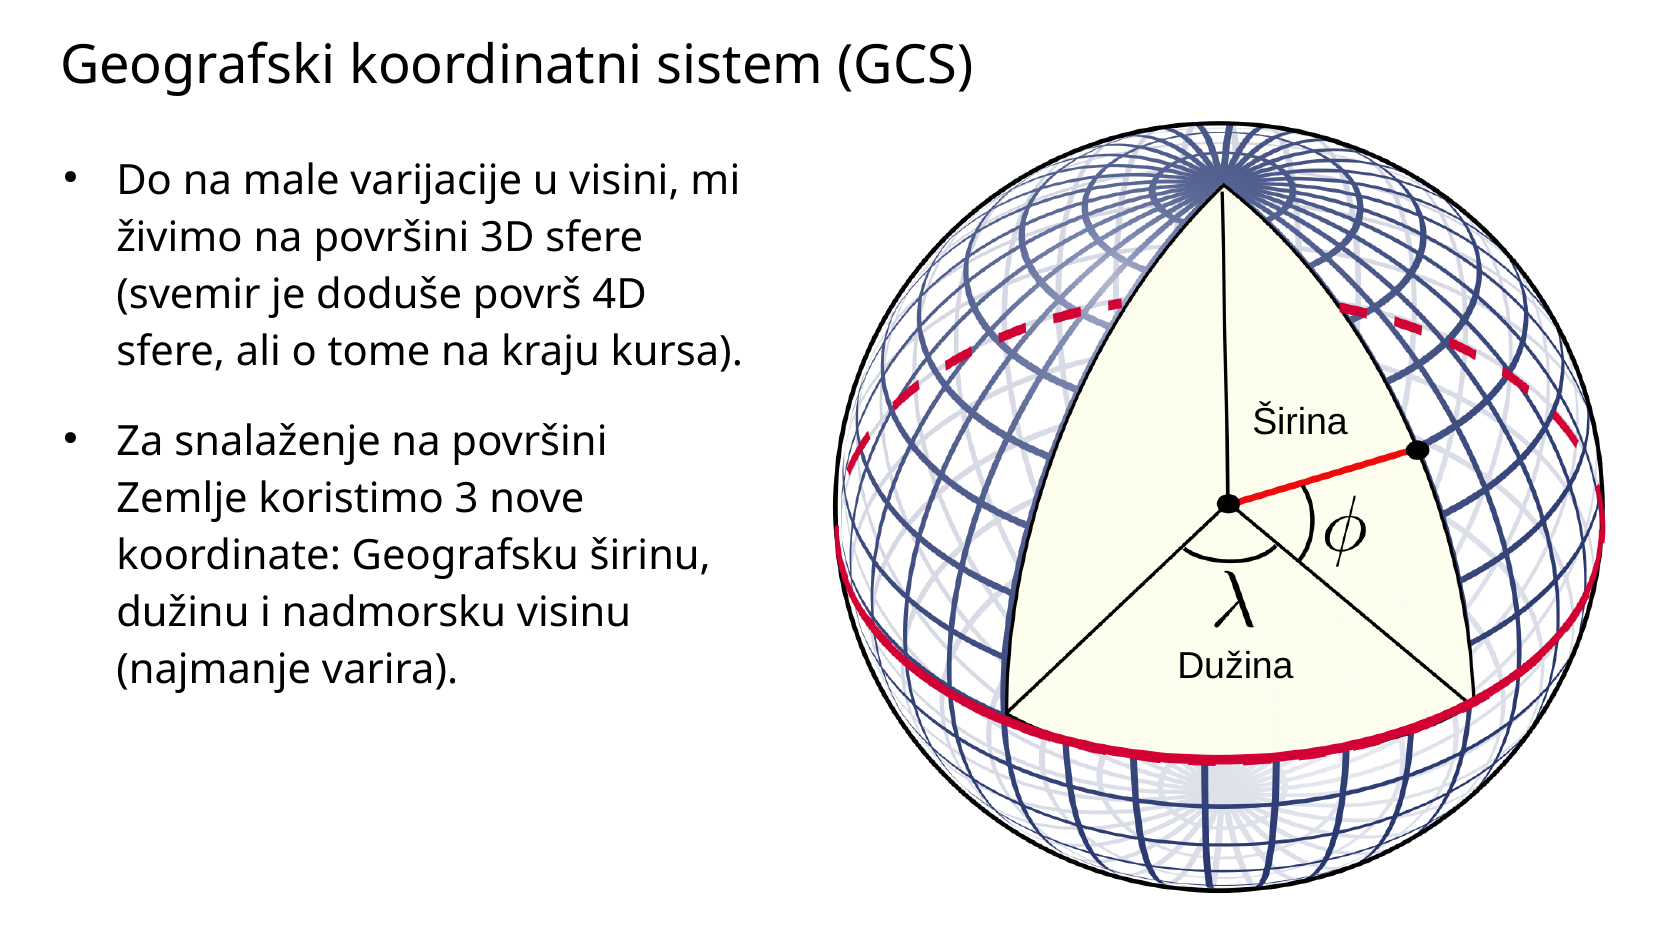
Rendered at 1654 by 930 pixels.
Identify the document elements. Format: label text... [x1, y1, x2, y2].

title Geografski koordinatni sistem (GCS) [59, 13, 1648, 113]
text_box Dužina [1162, 637, 1313, 695]
text_box Širina [1237, 393, 1388, 450]
picture [825, 112, 1613, 901]
list Do na male varijacije u visini, mi živimo na površini 3D sfere (svemir je doduše površ 4D sfere, ali o tome na kraju kursa). Za snalaženje na površini Zemlje koristimo 3 nove koordinate: Geografsku širinu, dužinu i nadmorsku visinu (najmanje varira). [45, 149, 751, 880]
